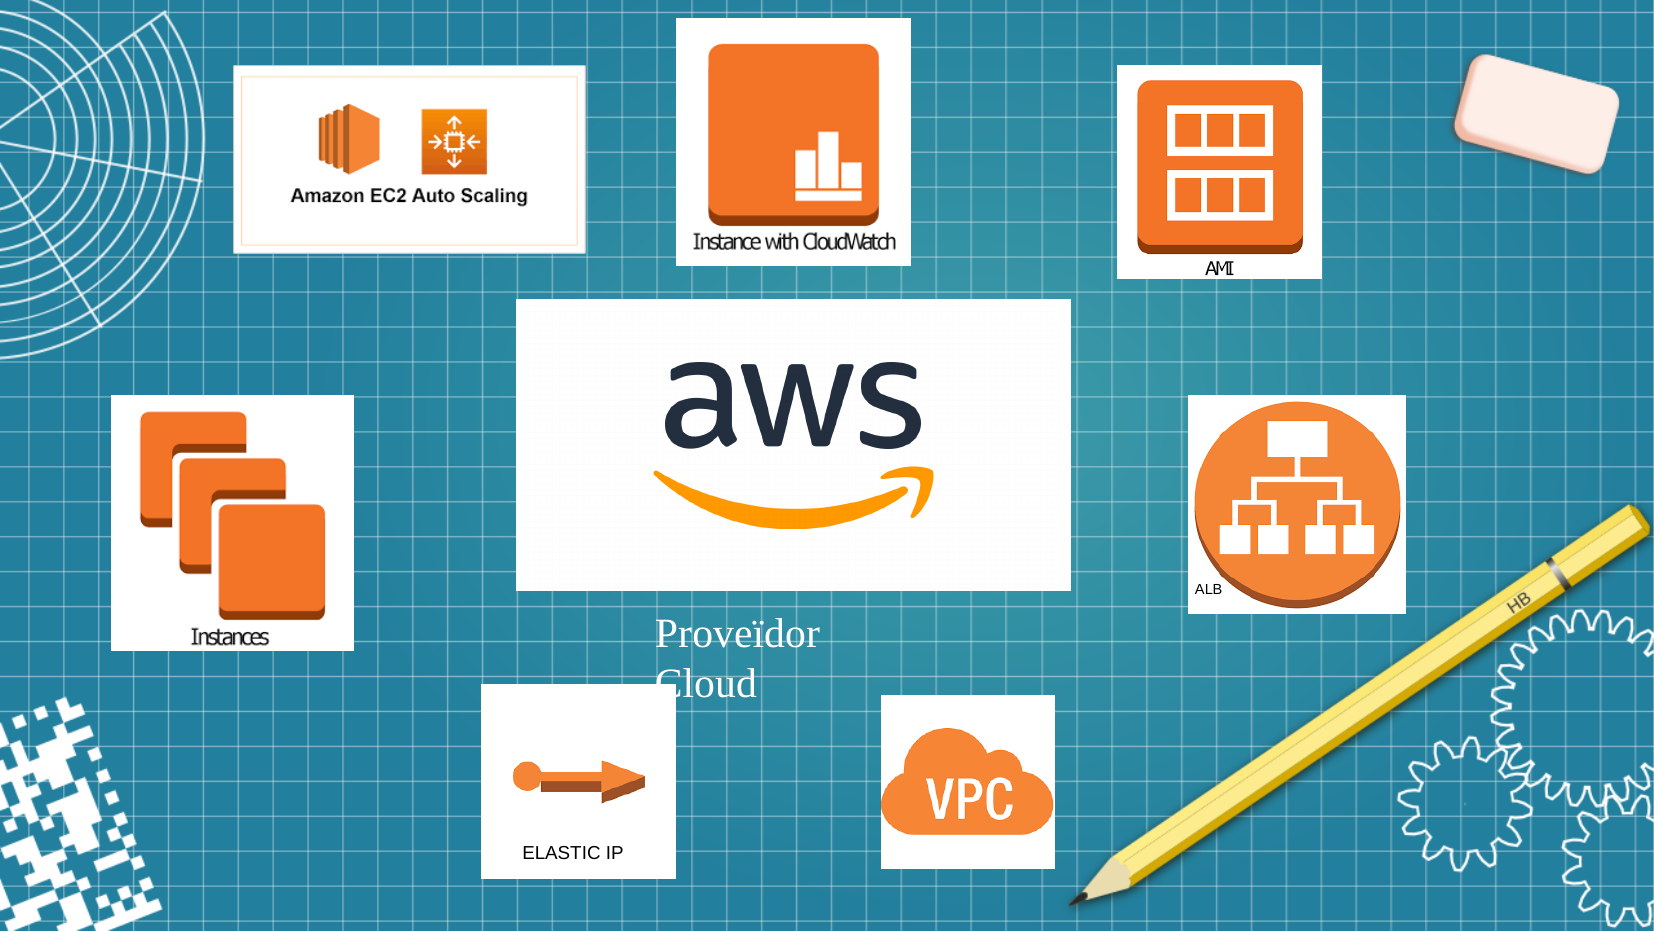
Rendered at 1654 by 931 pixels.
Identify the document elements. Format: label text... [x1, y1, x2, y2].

picture [0, 0, 1654, 931]
text_box ALB [1161, 565, 1256, 613]
text_box Proveïdor Cloud [640, 590, 947, 722]
text_box ELASTIC IP [507, 826, 651, 879]
